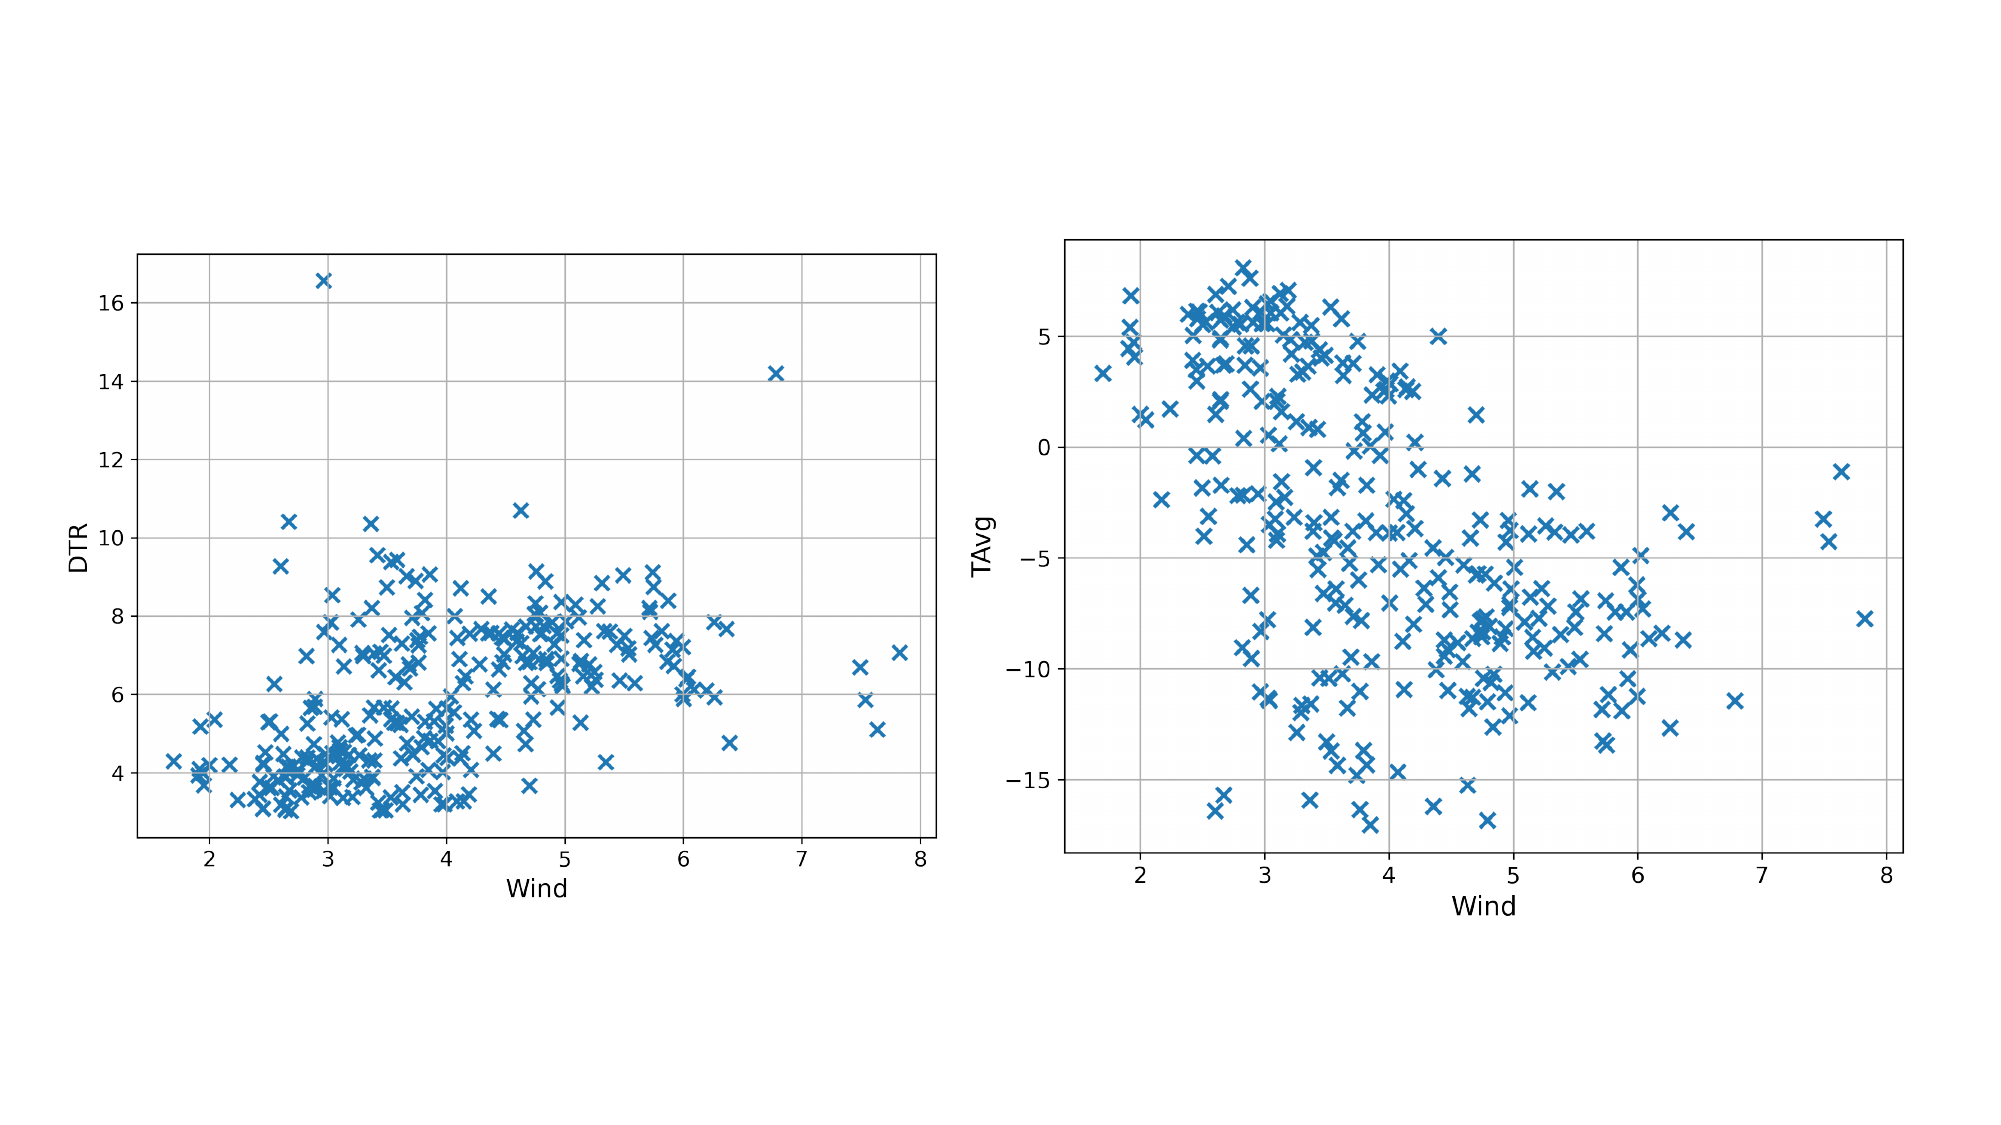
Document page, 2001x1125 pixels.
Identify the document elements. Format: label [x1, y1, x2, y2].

picture [8, 142, 2000, 954]
